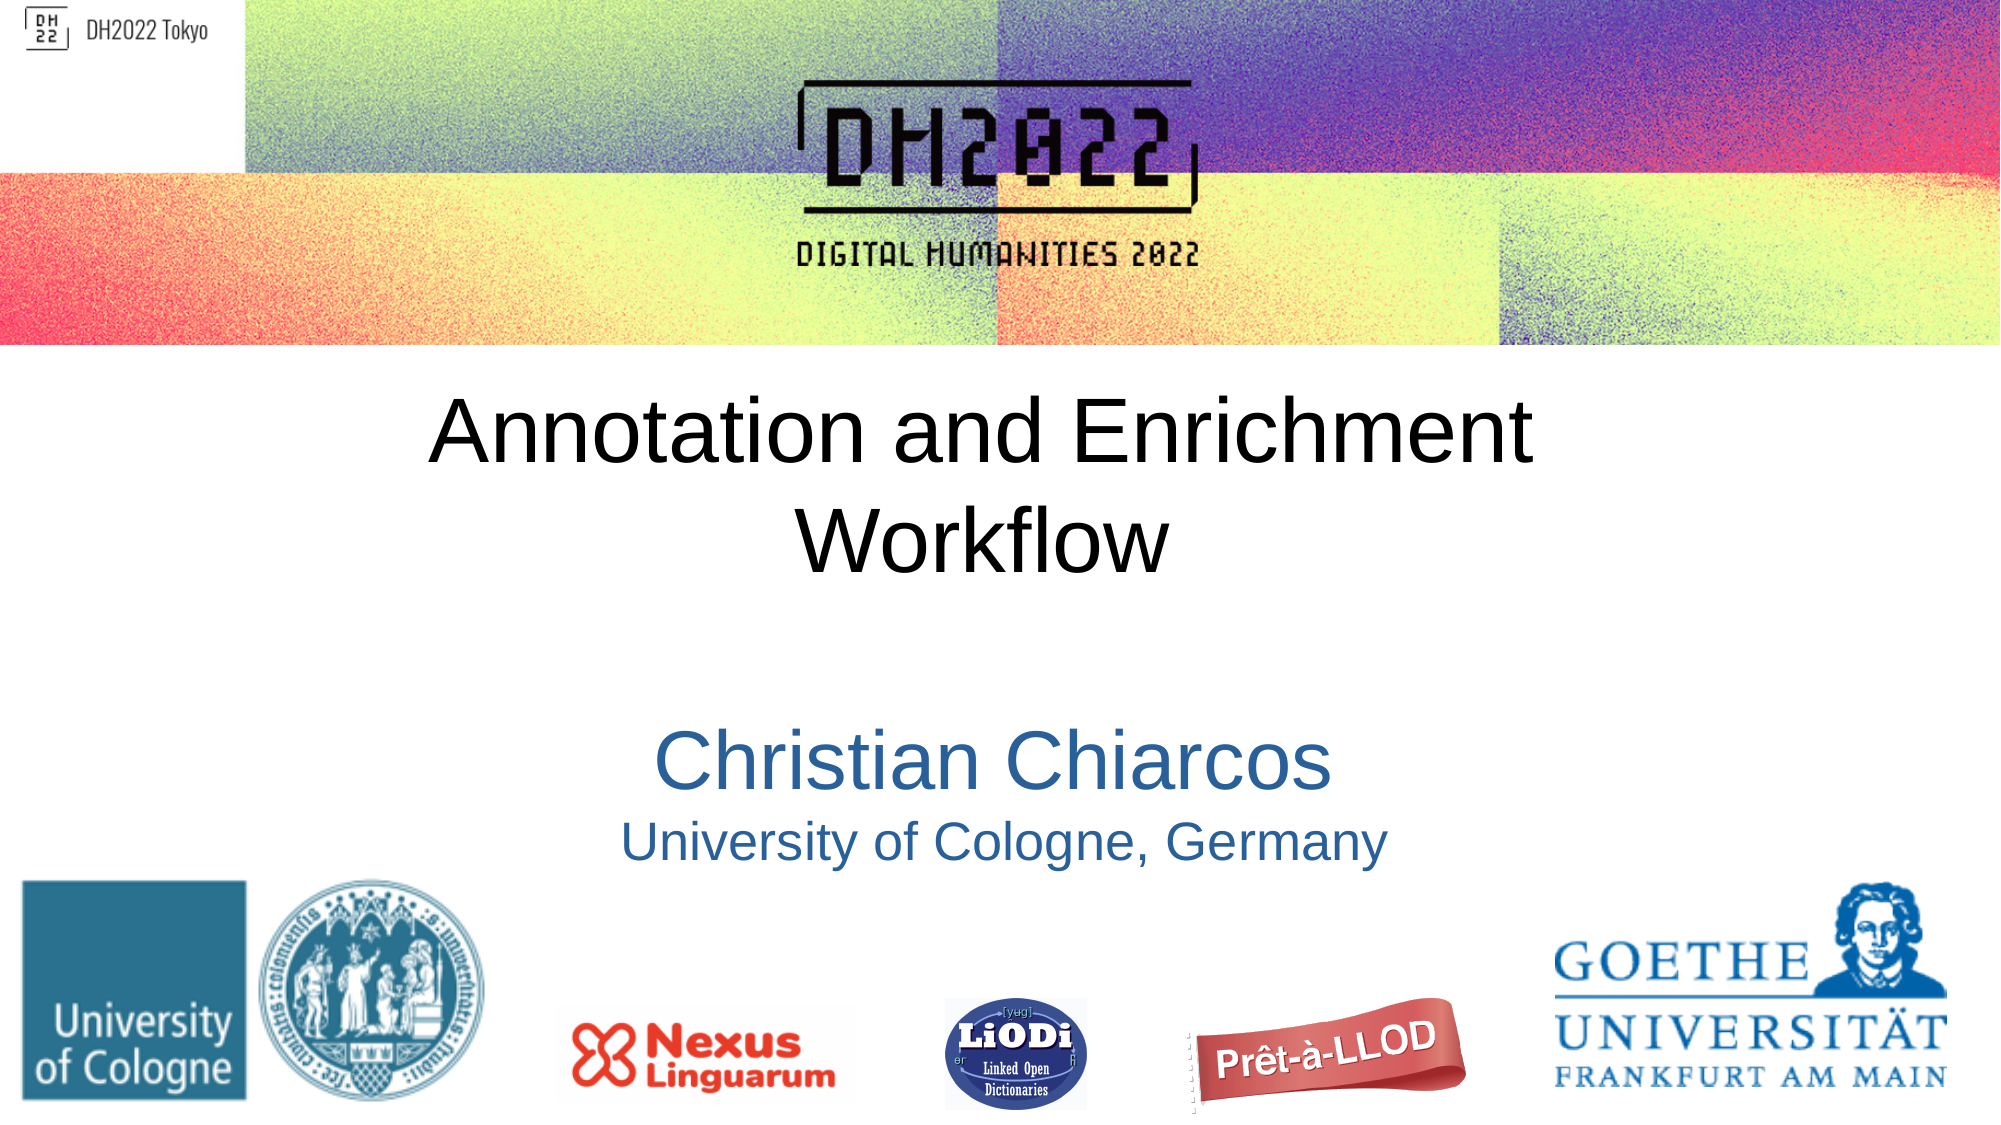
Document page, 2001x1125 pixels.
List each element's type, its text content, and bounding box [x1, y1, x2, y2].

picture [0, 0, 2000, 345]
picture [945, 998, 1087, 1110]
picture [555, 1005, 856, 1103]
picture [1176, 989, 1486, 1121]
text_box Christian Chiarcos University of Cologne, Germany [555, 698, 1456, 879]
picture [1555, 881, 1947, 1087]
title Annotation and Enrichment Workflow [345, 360, 1621, 602]
picture [15, 871, 495, 1110]
